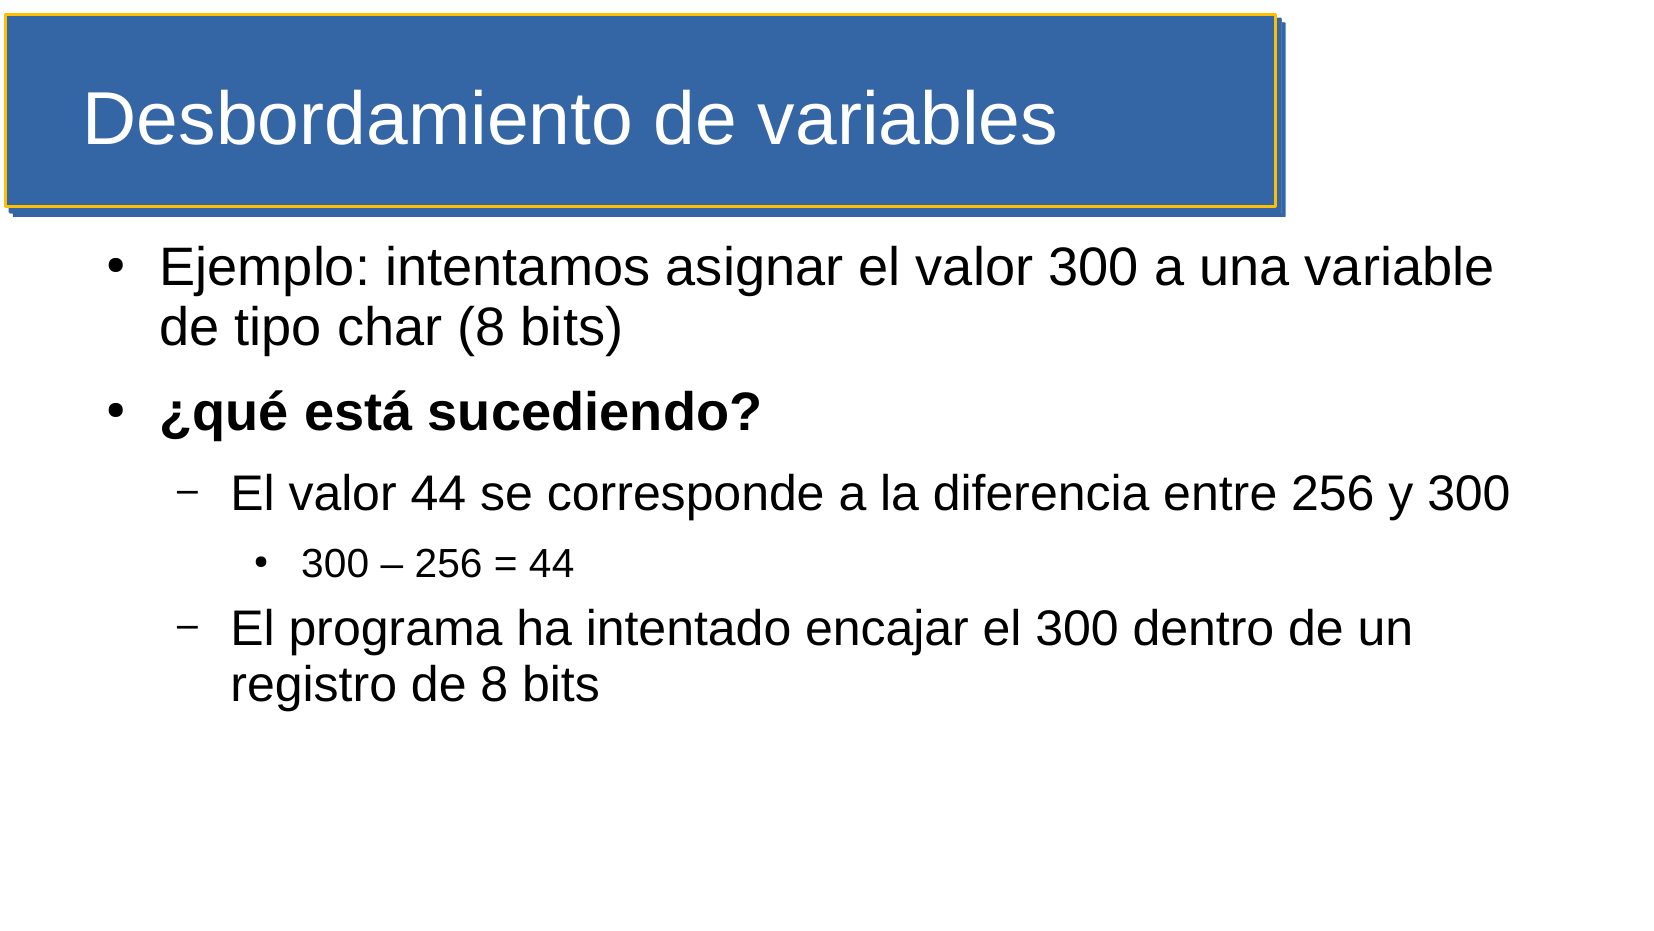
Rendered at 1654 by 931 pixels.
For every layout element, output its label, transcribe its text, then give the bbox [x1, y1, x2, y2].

title Desbordamiento de variables [82, 44, 1235, 192]
list Ejemplo: intentamos asignar el valor 300 a una variable de tipo char (8 bits) ¿qué está sucediendo? El valor 44 se corresponde a la diferencia entre 256 y 300 300 – 256 = 44 El programa ha intentado encajar el 300 dentro de un registro de 8 bits [88, 236, 1565, 798]
